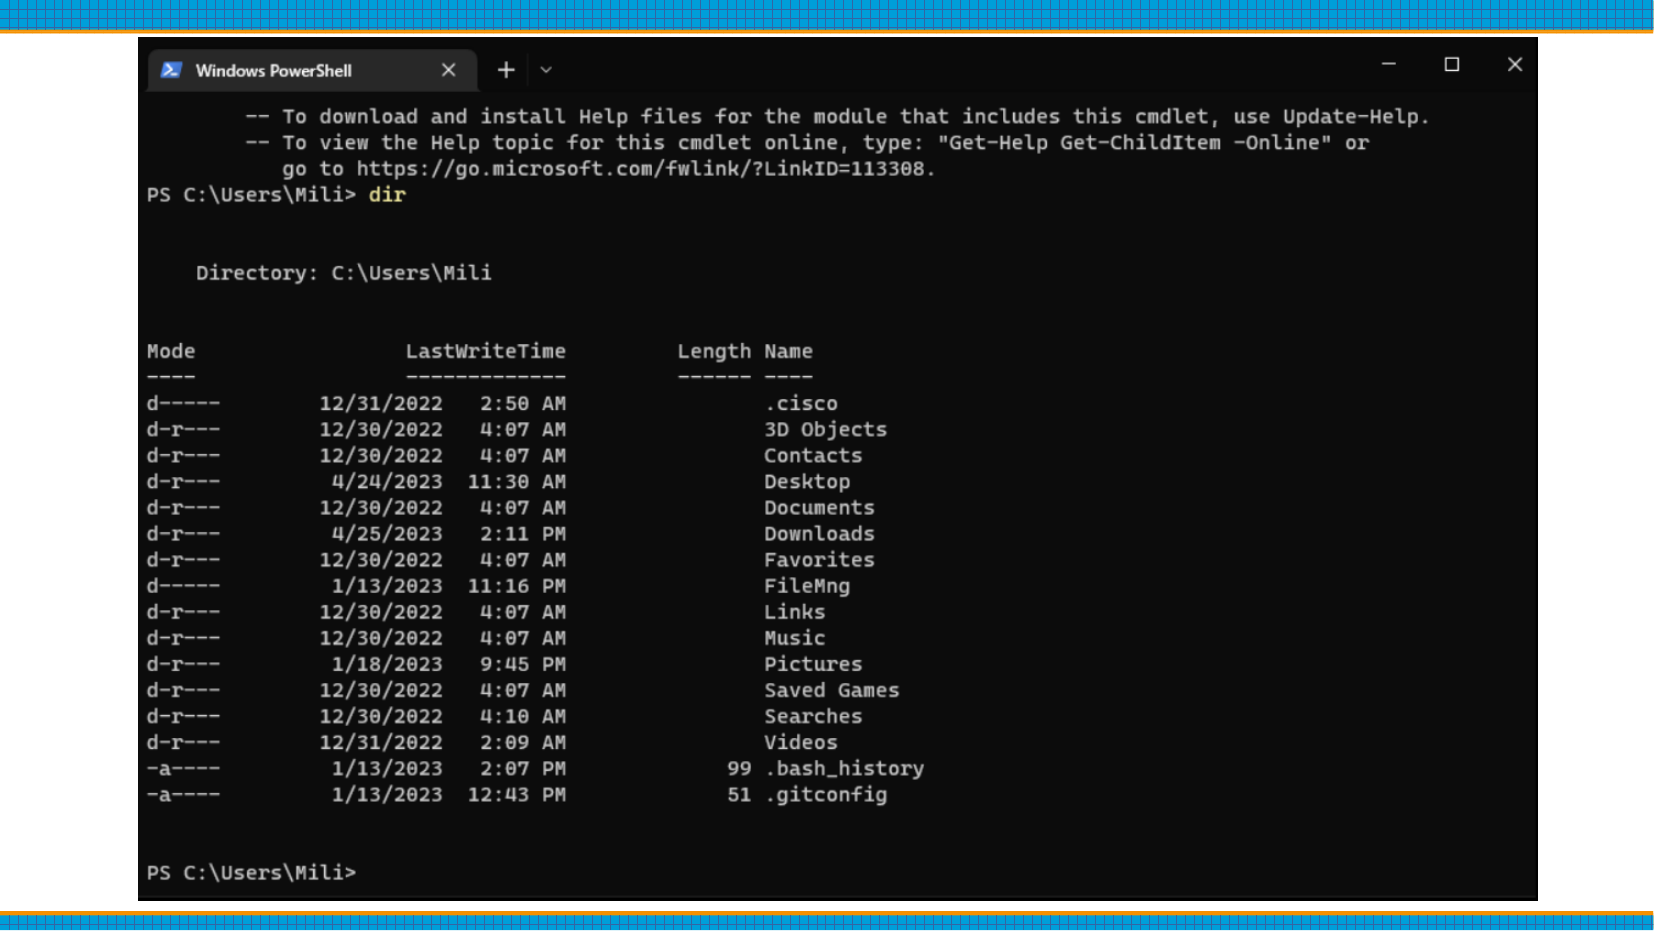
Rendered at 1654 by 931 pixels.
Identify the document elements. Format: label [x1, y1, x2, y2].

picture [138, 37, 1538, 901]
